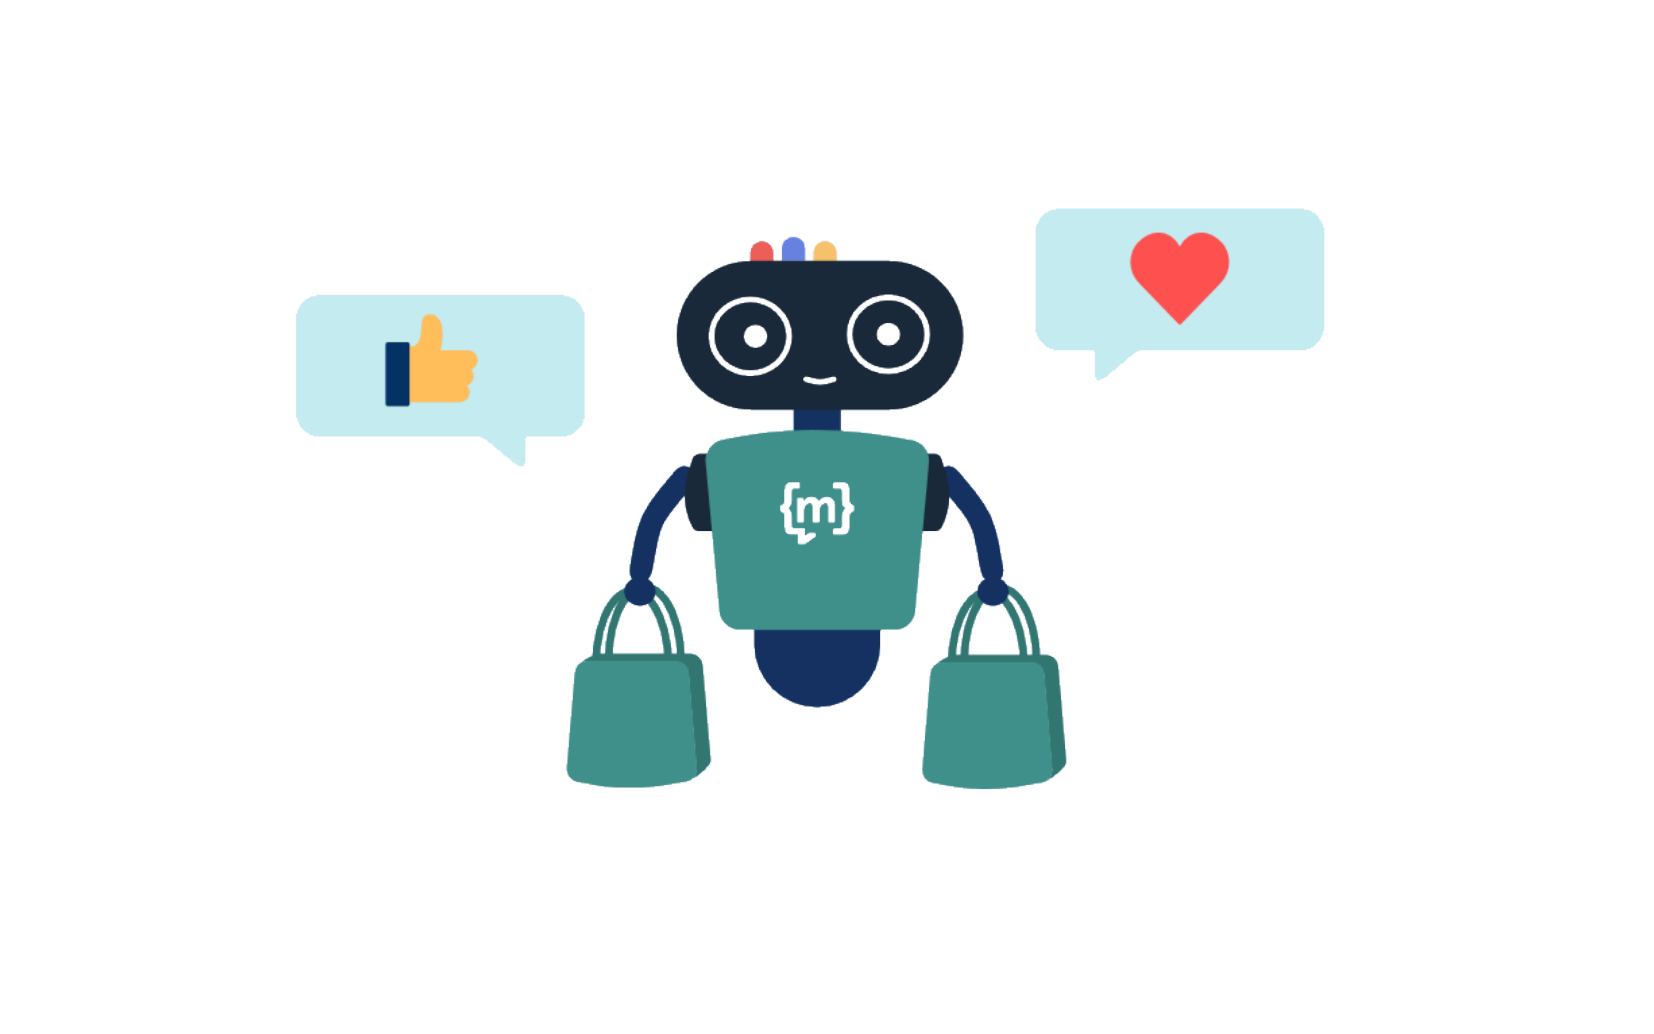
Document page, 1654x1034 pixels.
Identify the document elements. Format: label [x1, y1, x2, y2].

picture [203, 114, 1450, 919]
